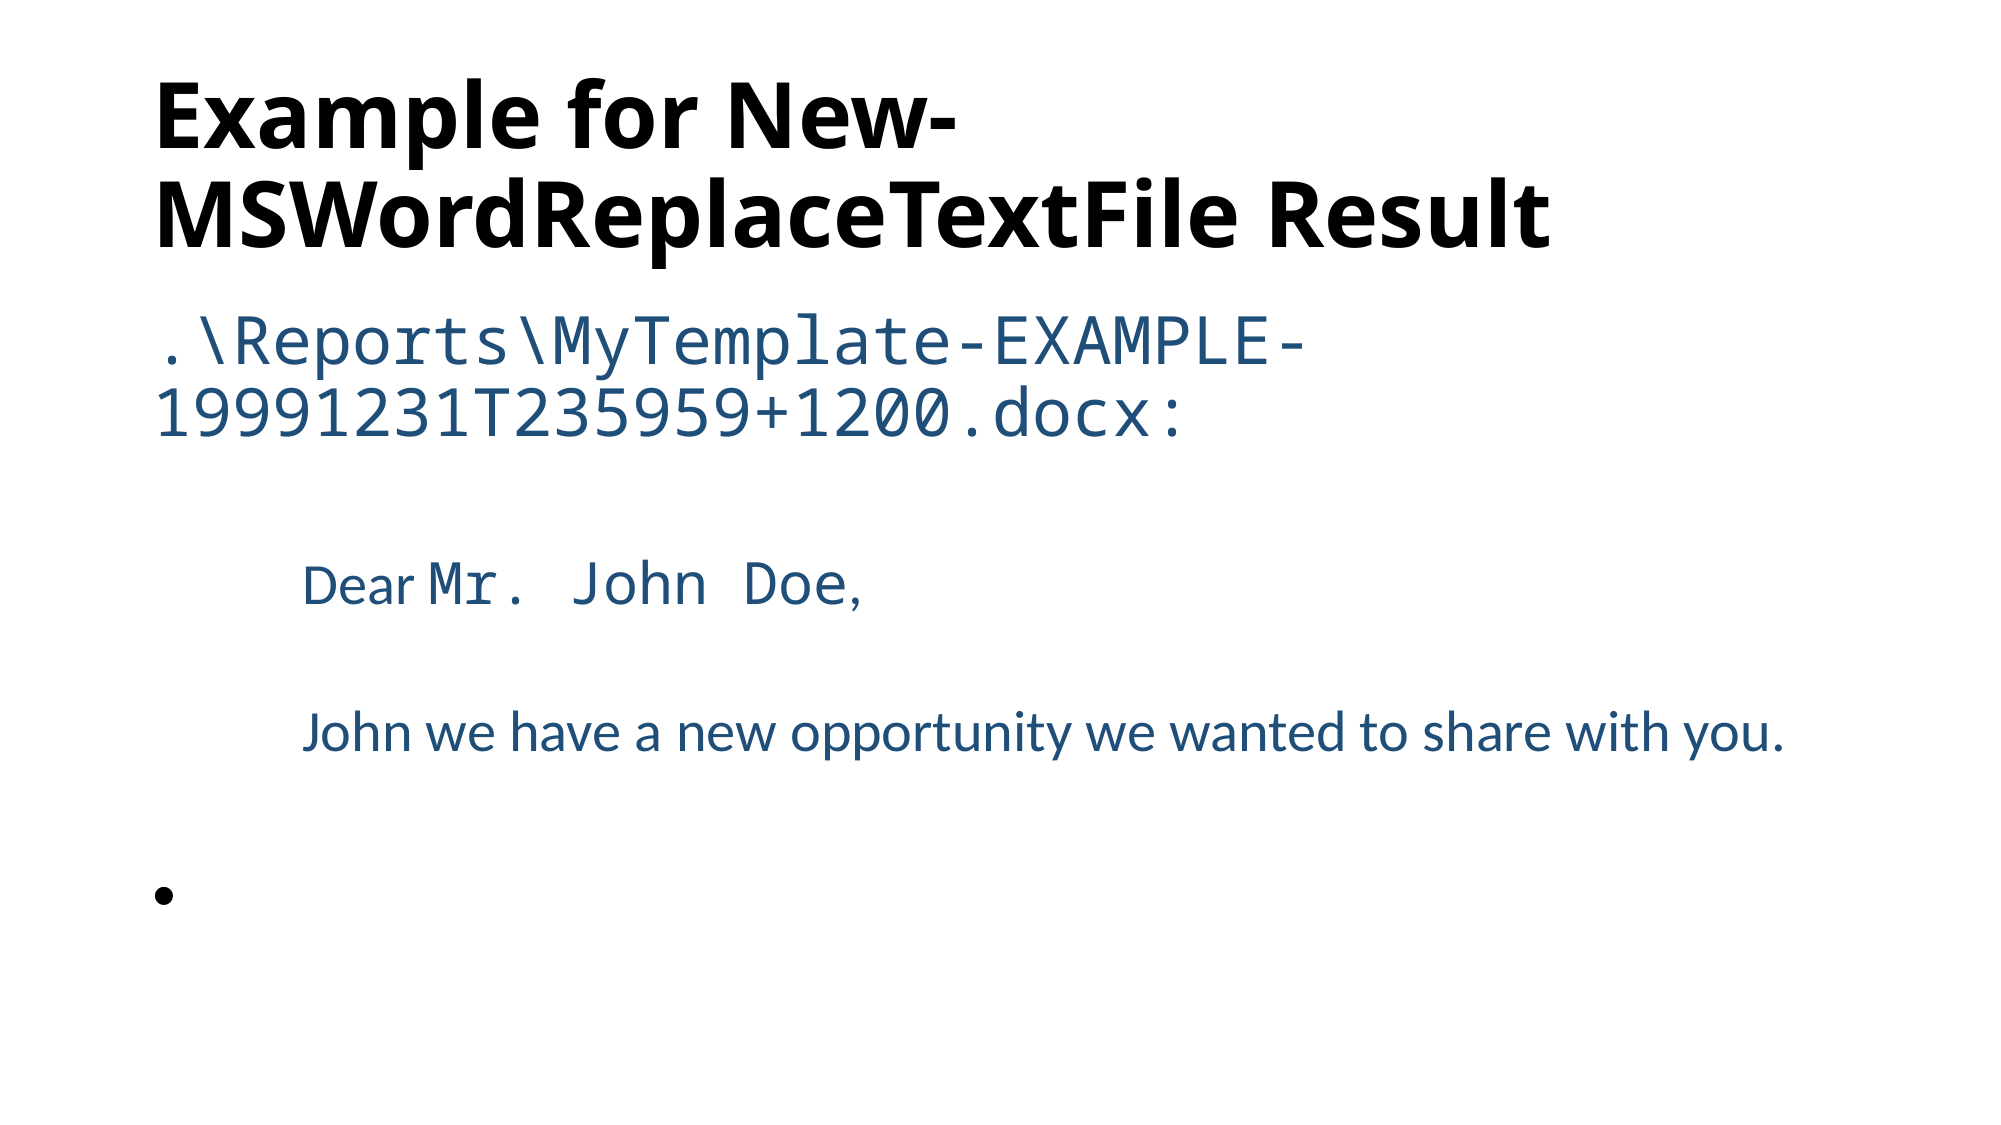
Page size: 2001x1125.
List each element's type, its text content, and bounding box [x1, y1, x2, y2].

title Example for New-MSWordReplaceTextFile Result [137, 59, 1863, 278]
list .\Reports\MyTemplate-EXAMPLE-19991231T235959+1200.docx: Dear Mr. John Doe, John we have a new opportunity we wanted to share with you. [137, 299, 1863, 1014]
